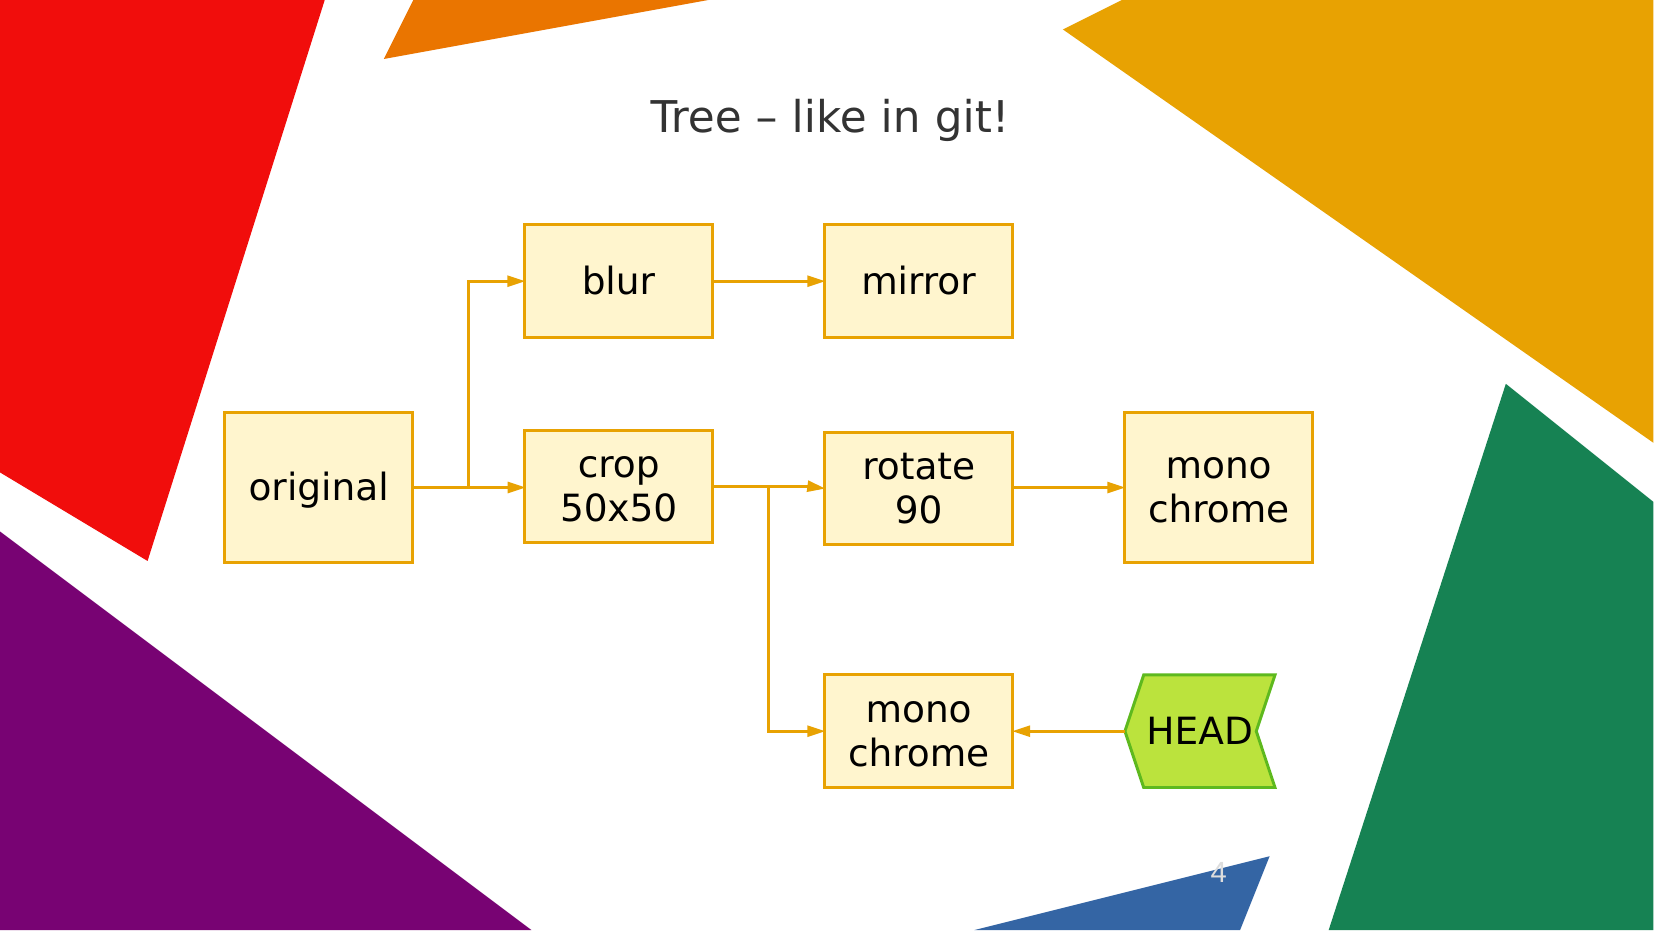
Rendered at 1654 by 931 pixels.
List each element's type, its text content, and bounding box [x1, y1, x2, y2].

text_box HEAD [1125, 674, 1276, 788]
text_box rotate 90 [824, 432, 1013, 545]
text_box original [224, 412, 413, 563]
text_box mono chrome [824, 674, 1013, 788]
text_box <number> [1210, 856, 1595, 916]
text_box blur [524, 224, 713, 338]
text_box mirror [824, 224, 1013, 338]
title Tree – like in git! [289, 37, 1372, 193]
text_box crop 50x50 [524, 430, 713, 543]
text_box mono chrome [1124, 412, 1313, 563]
